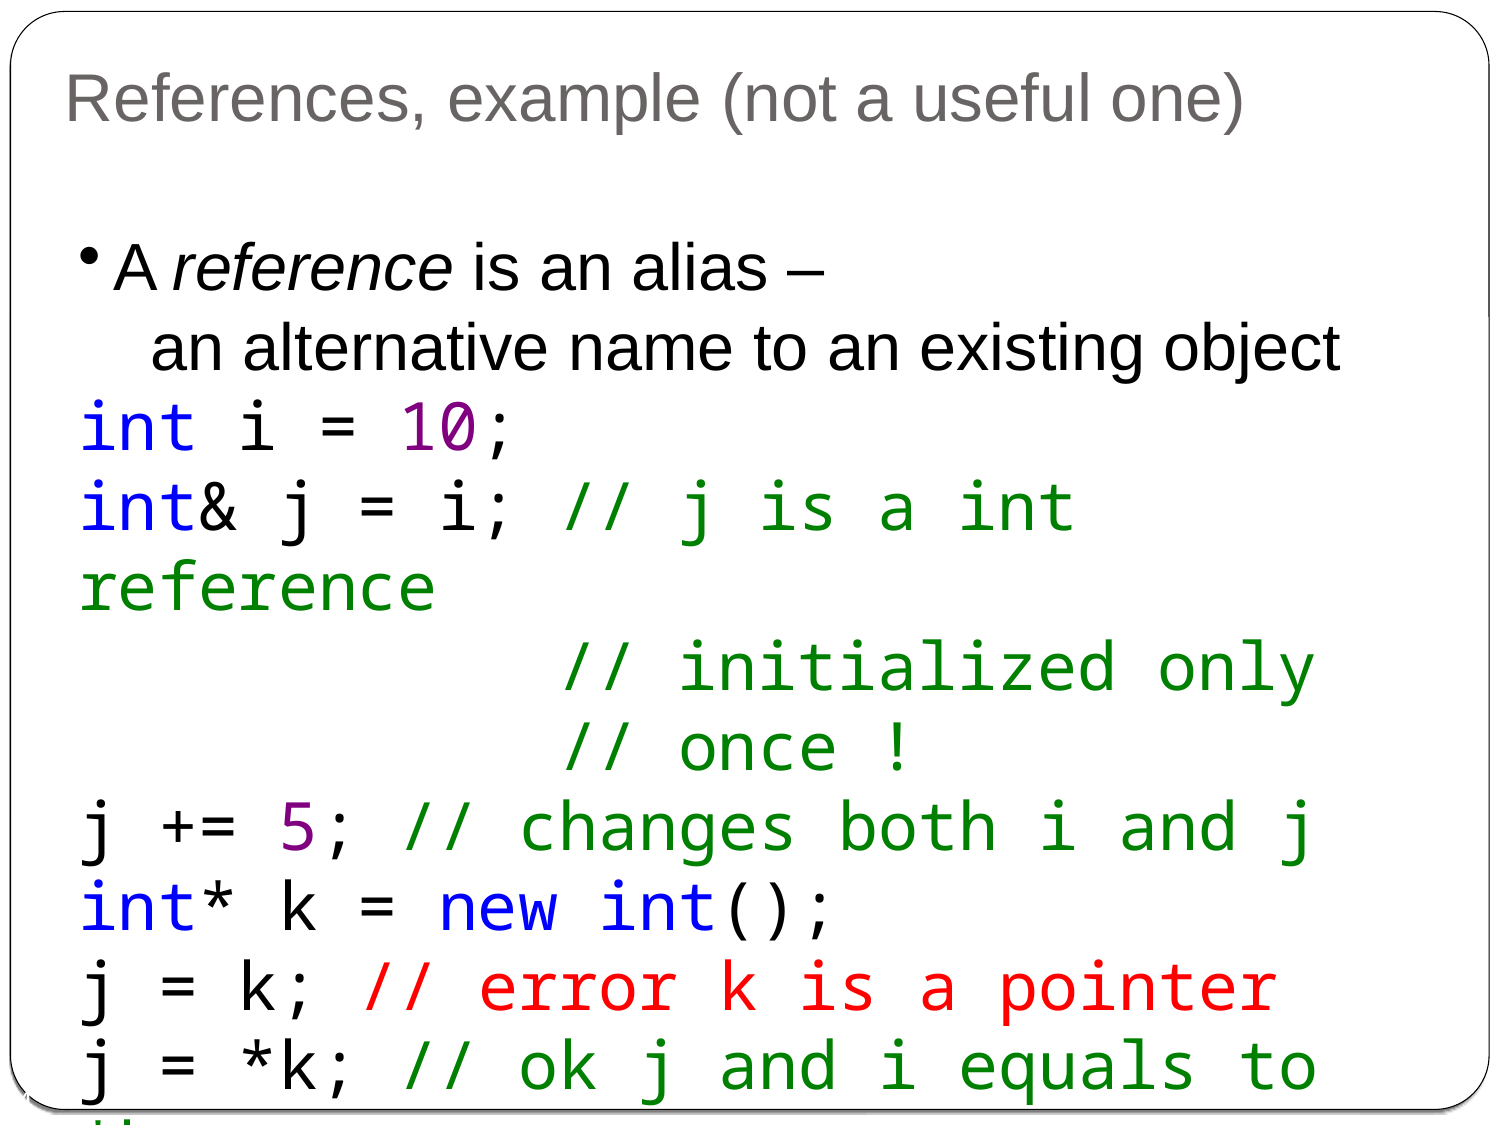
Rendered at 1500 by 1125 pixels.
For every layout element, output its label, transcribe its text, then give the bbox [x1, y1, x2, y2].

title References, example (not a useful one) [50, 45, 1450, 150]
slide_number <number> [0, 1074, 50, 1125]
text_box A reference is an alias – an alternative name to an existing object int i = 10; int& j = i; // j is a int reference // initialized only // once ! j += 5; // changes both i and j int* k = new int(); j = k; // error k is a pointer j = *k; // ok j and i equals to *k [48, 201, 1415, 1079]
